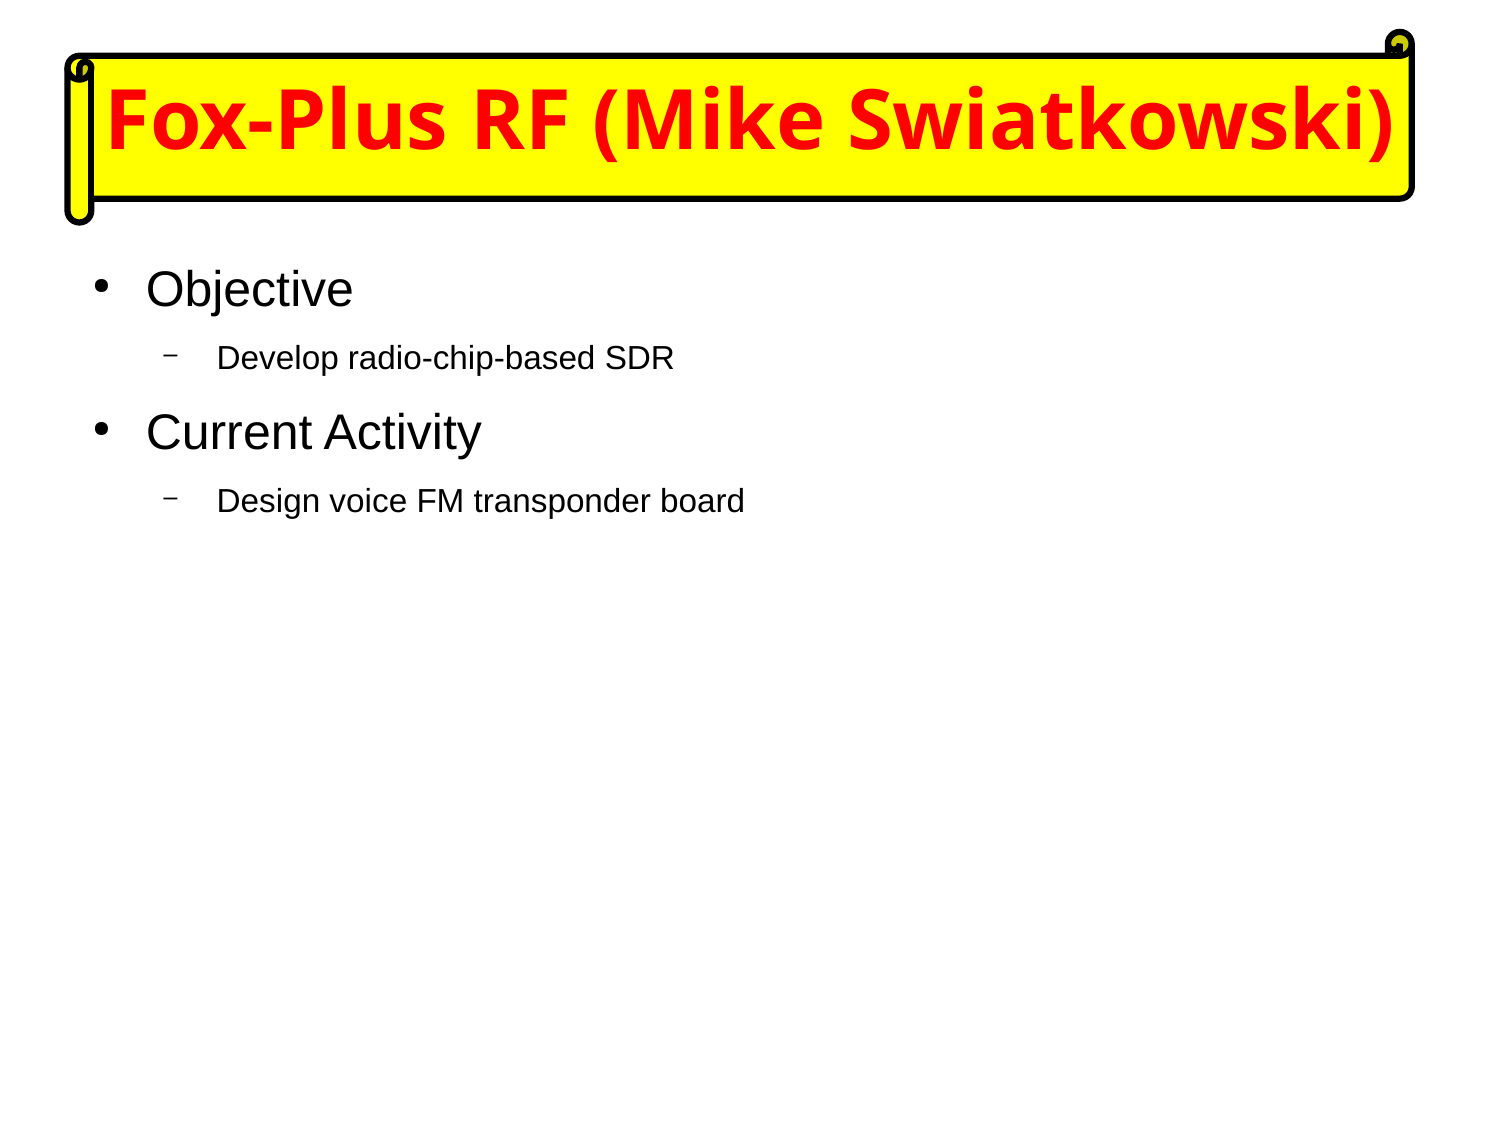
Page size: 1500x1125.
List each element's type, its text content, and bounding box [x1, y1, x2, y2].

list Objective Develop radio-chip-based SDR Current Activity Design voice FM transponder board [75, 263, 1425, 916]
text_box [67, 174, 1412, 223]
text_box [72, 31, 1412, 58]
text_box Fox-Plus RF (Mike Swiatkowski) [0, 58, 1500, 174]
